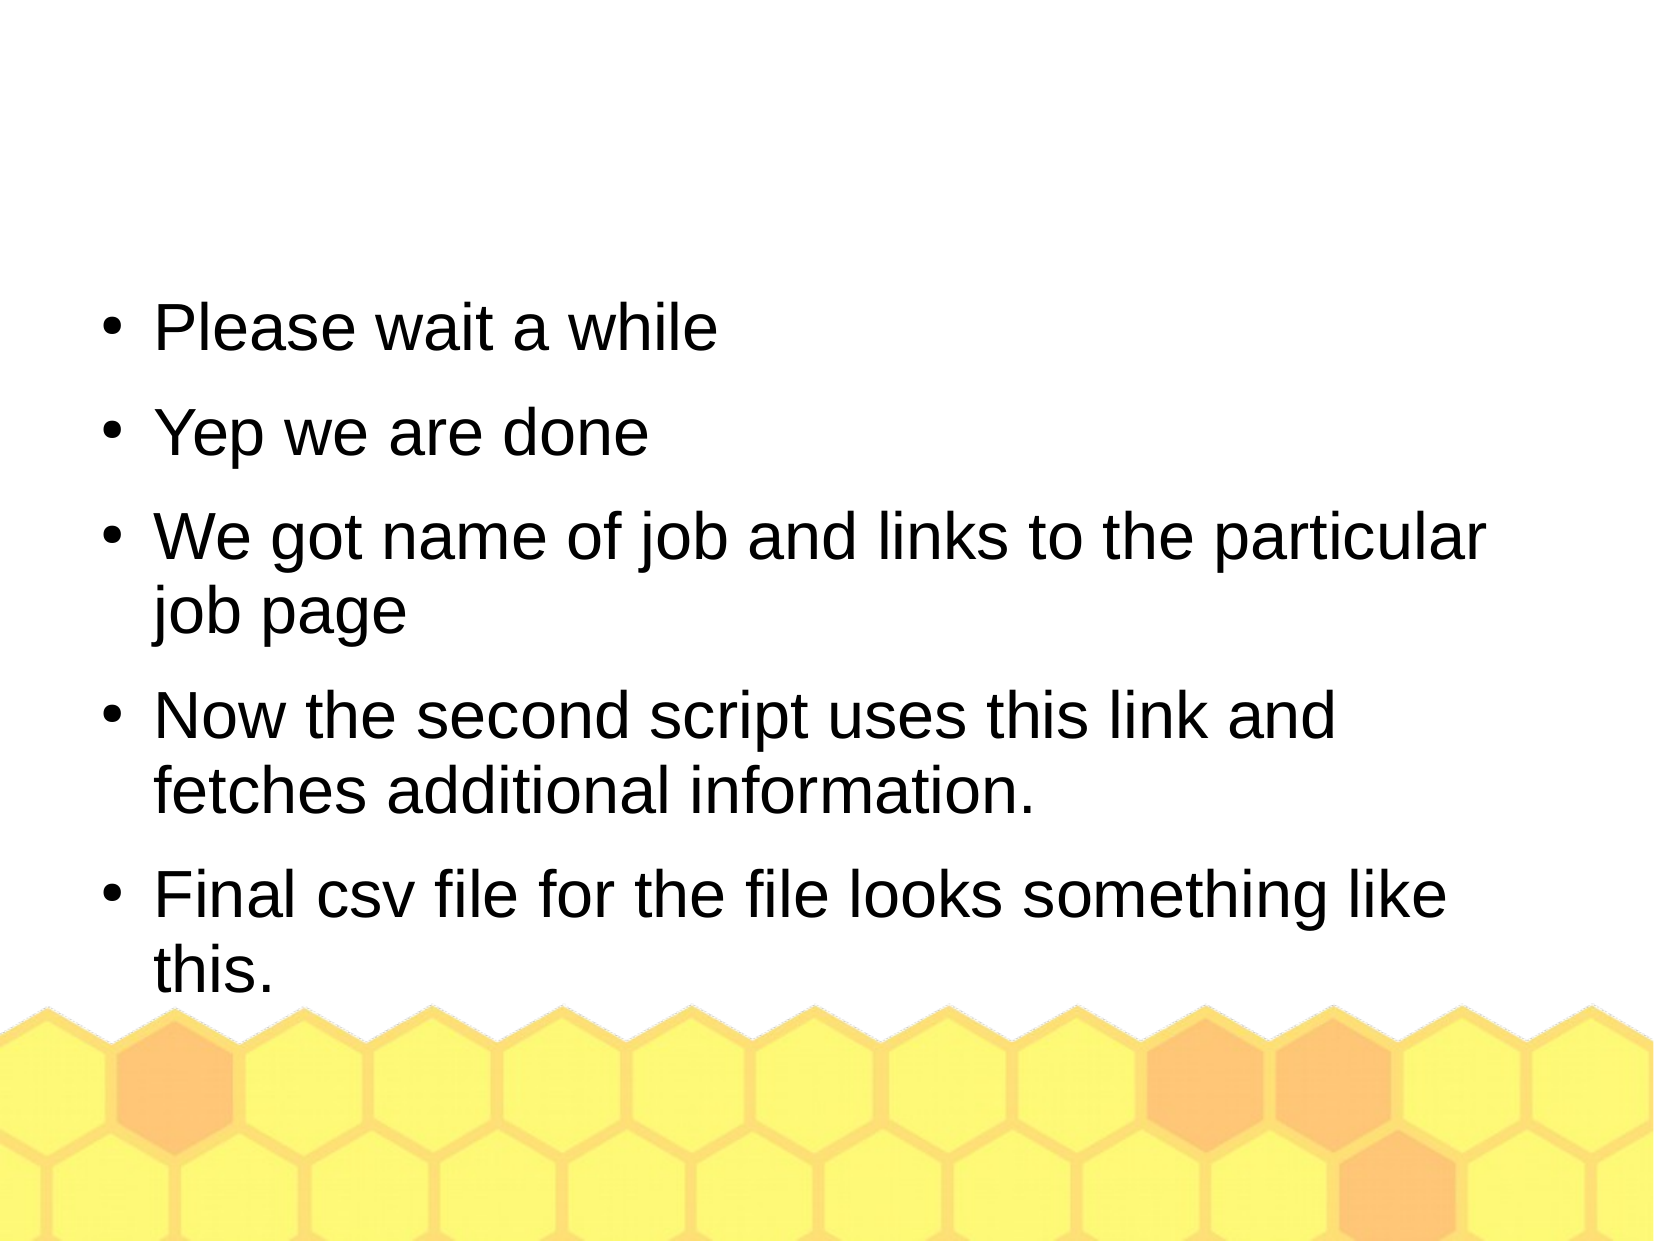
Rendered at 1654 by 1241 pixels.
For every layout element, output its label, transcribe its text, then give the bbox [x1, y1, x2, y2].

list Please wait a while Yep we are done We got name of job and links to the particular job page Now the second script uses this link and fetches additional information. Final csv file for the file looks something like this. [82, 290, 1571, 1010]
picture [0, 1001, 1654, 1241]
